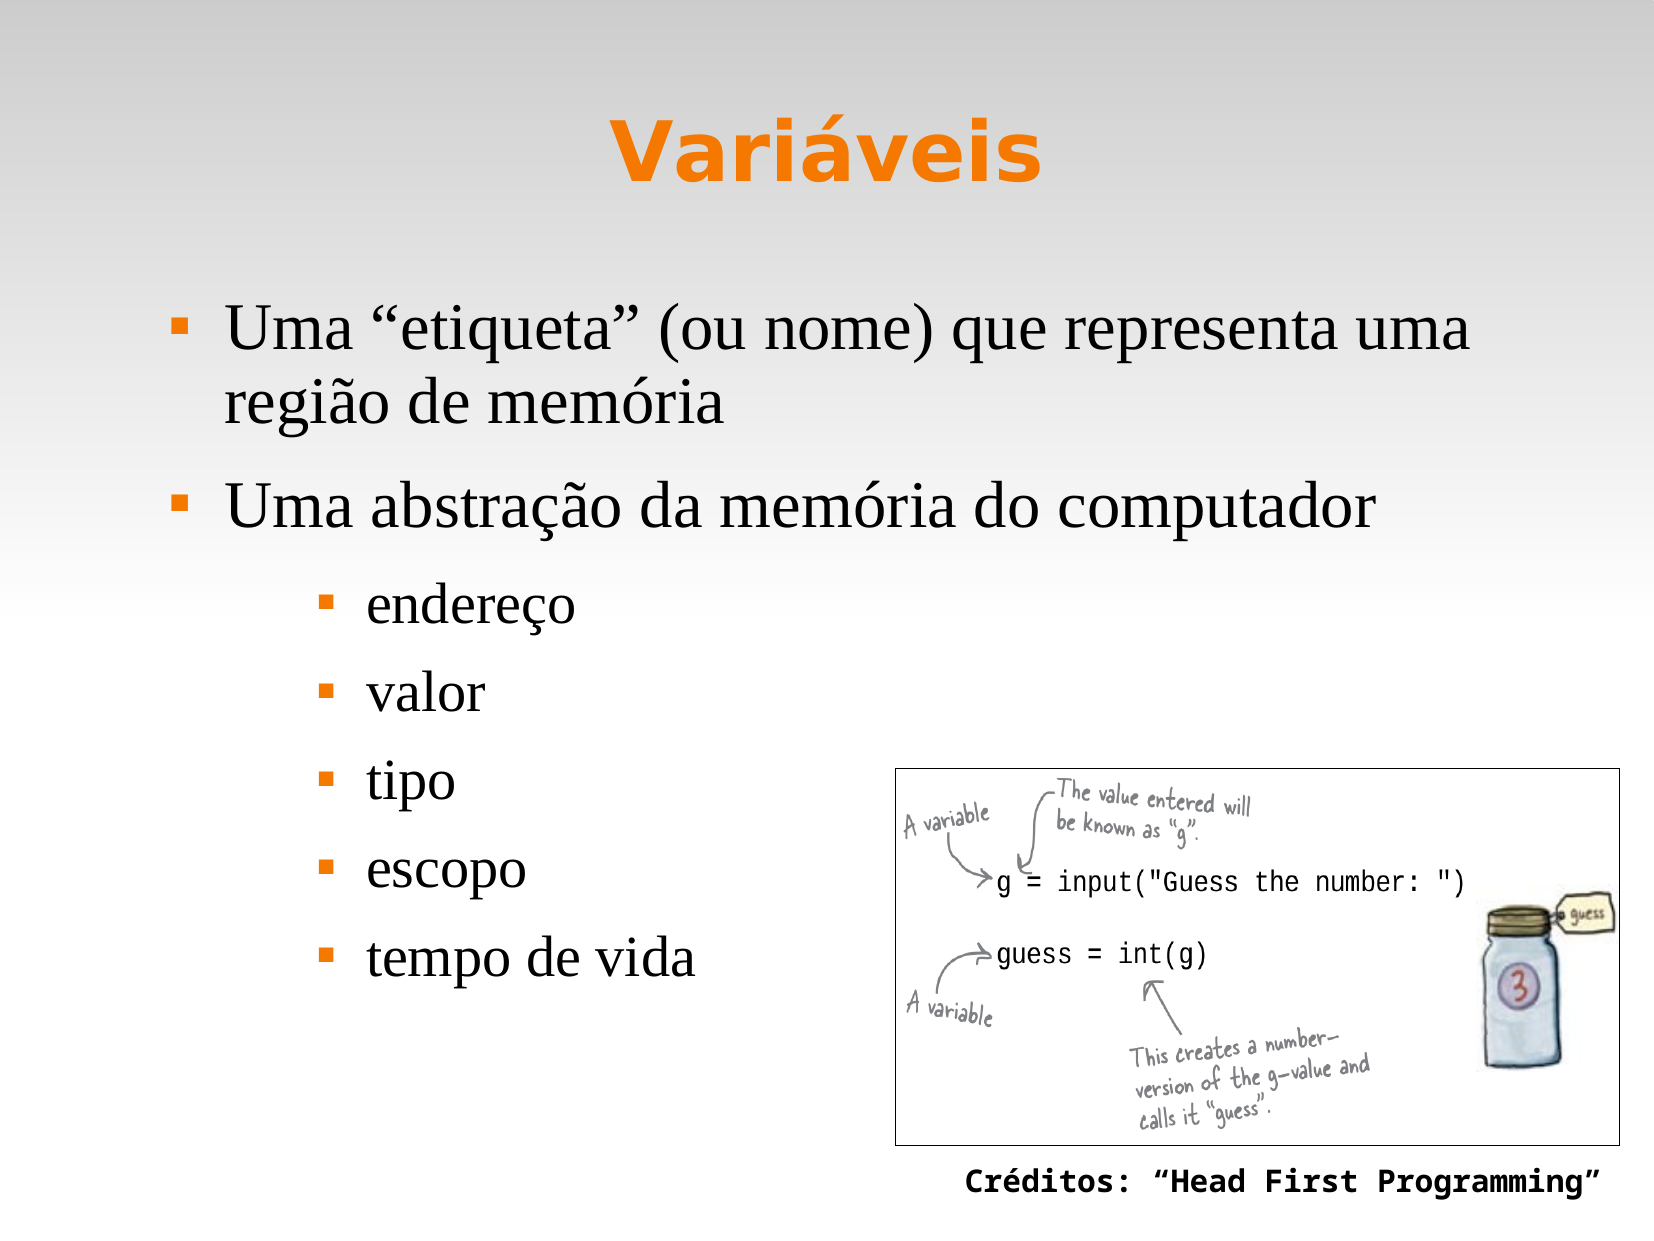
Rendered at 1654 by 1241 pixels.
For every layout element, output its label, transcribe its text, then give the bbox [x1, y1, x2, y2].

text_box Créditos: “Head First Programming” [949, 1151, 1618, 1227]
title Variáveis [82, 49, 1571, 257]
list Uma “etiqueta” (ou nome) que representa uma região de memória Uma abstração da memória do computador endereço valor tipo escopo tempo de vida [82, 290, 1571, 1109]
picture [895, 768, 1620, 1146]
